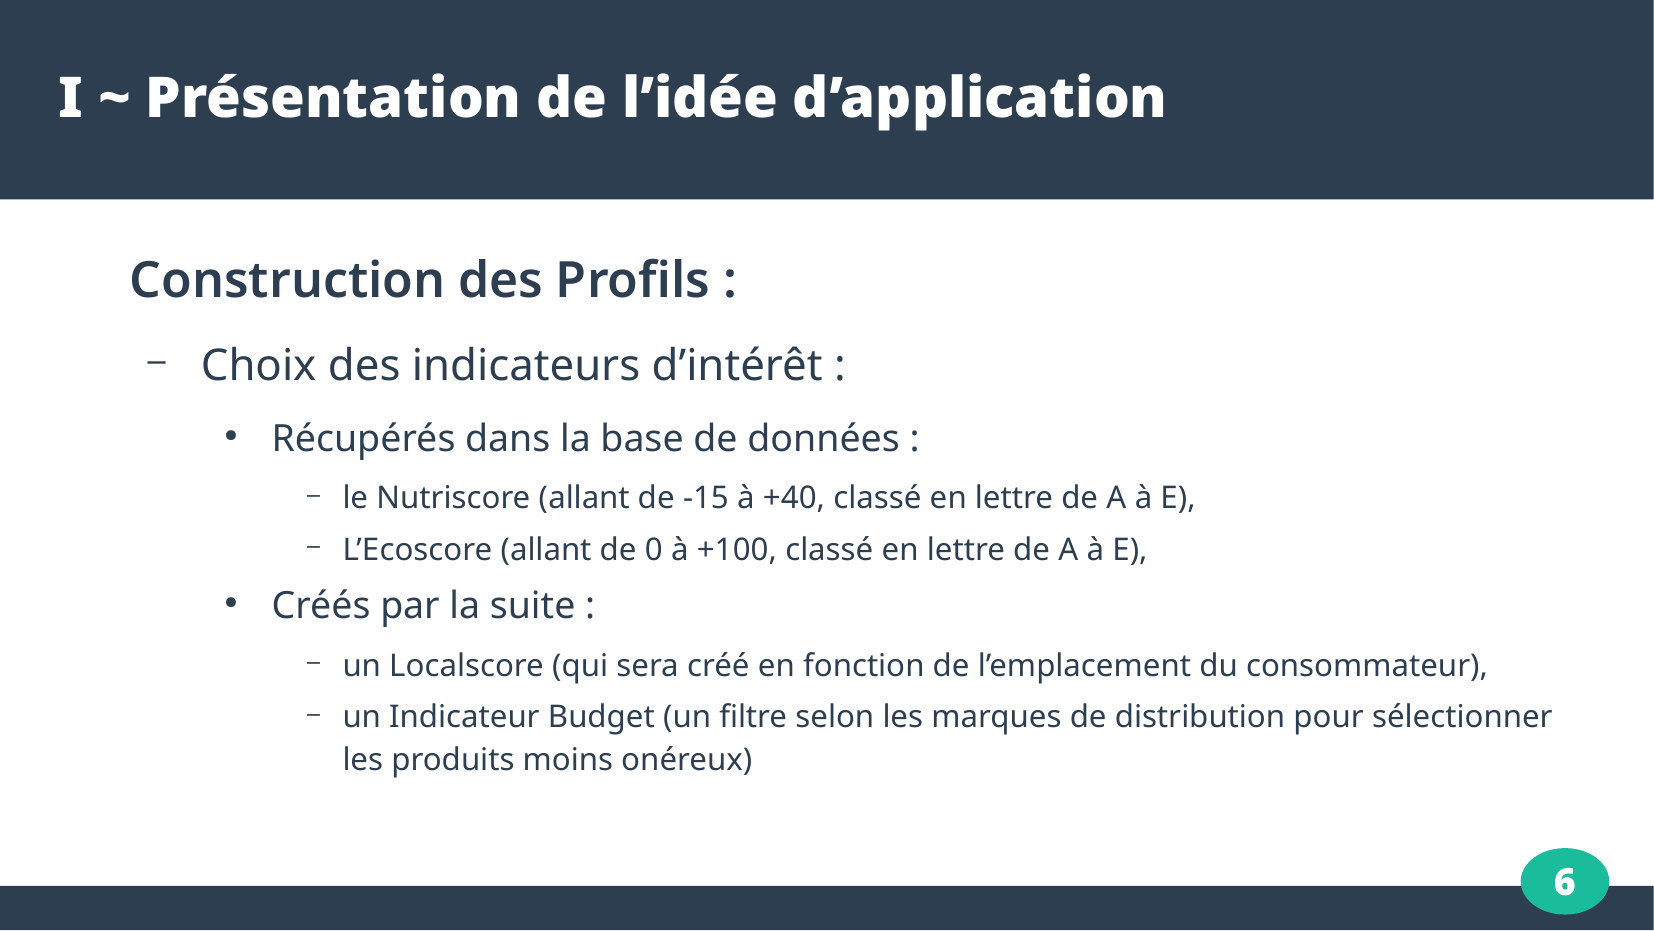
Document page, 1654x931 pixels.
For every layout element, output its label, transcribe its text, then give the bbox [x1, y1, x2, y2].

list Construction des Profils : Choix des indicateurs d’intérêt : Récupérés dans la base de données : le Nutriscore (allant de -15 à +40, classé en lettre de A à E), L’Ecoscore (allant de 0 à +100, classé en lettre de A à E), Créés par la suite : un Localscore (qui sera créé en fonction de l’emplacement du consommateur), un Indicateur Budget (un filtre selon les marques de distribution pour sélectionner les produits moins onéreux) [59, 243, 1595, 864]
title I ~ Présentation de l’idée d’application [59, 37, 1595, 155]
